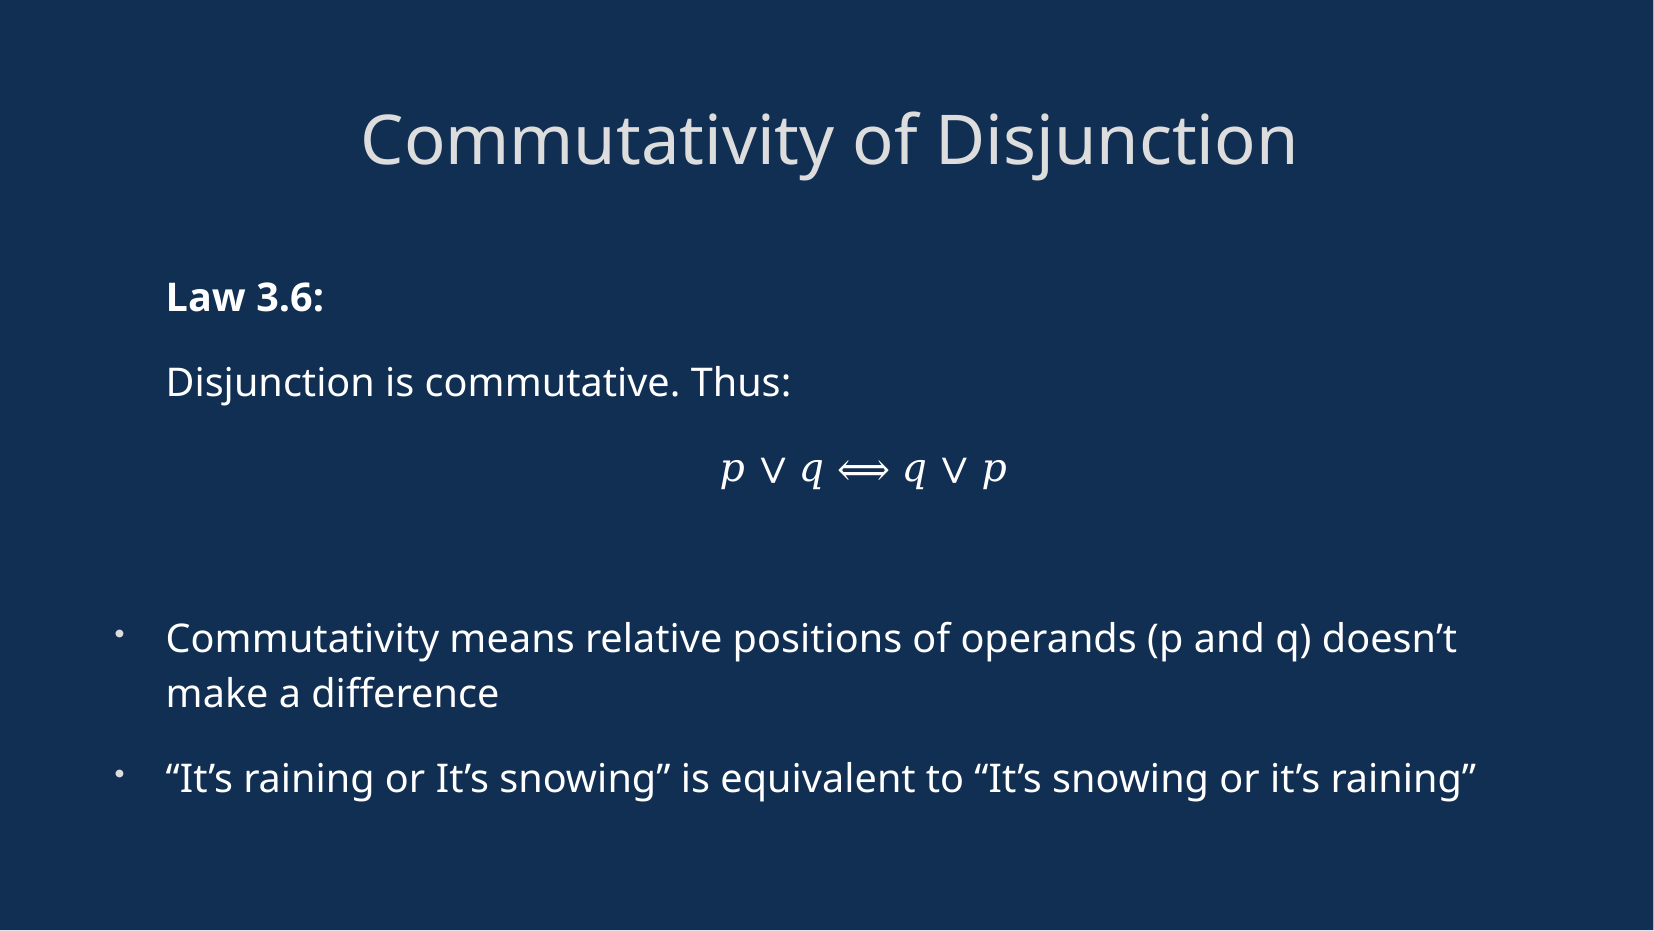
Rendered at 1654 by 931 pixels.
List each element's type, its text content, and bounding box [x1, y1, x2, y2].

list Law 3.6: Disjunction is commutative. Thus: 𝑝 ∨ 𝑞 ⟺ 𝑞 ∨ 𝑝 Commutativity means relative positions of operands (p and q) doesn’t make a difference “It’s raining or It’s snowing” is equivalent to “It’s snowing or it’s raining” [97, 268, 1563, 806]
title Commutativity of Disjunction [97, 56, 1563, 220]
